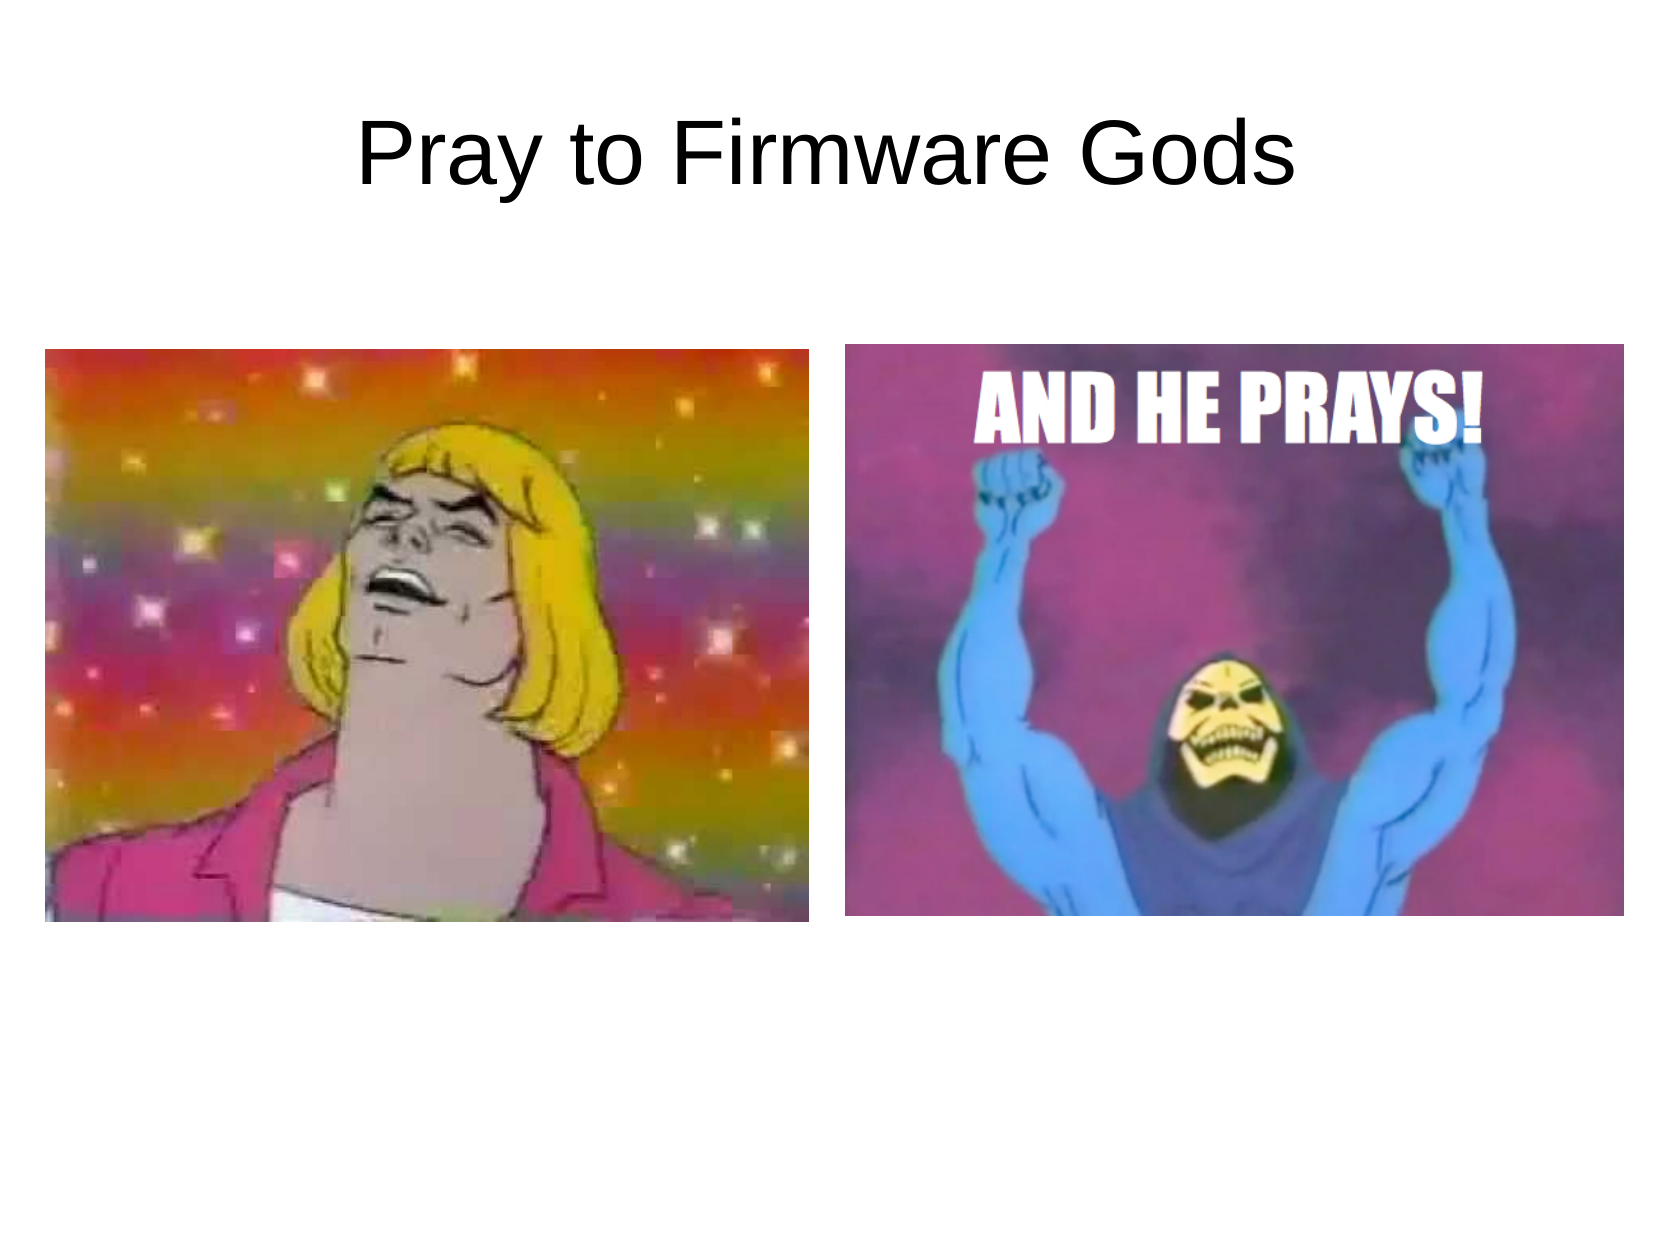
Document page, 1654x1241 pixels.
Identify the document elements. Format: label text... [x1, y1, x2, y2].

picture [45, 349, 809, 923]
picture [845, 344, 1624, 916]
title Pray to Firmware Gods [82, 49, 1571, 257]
